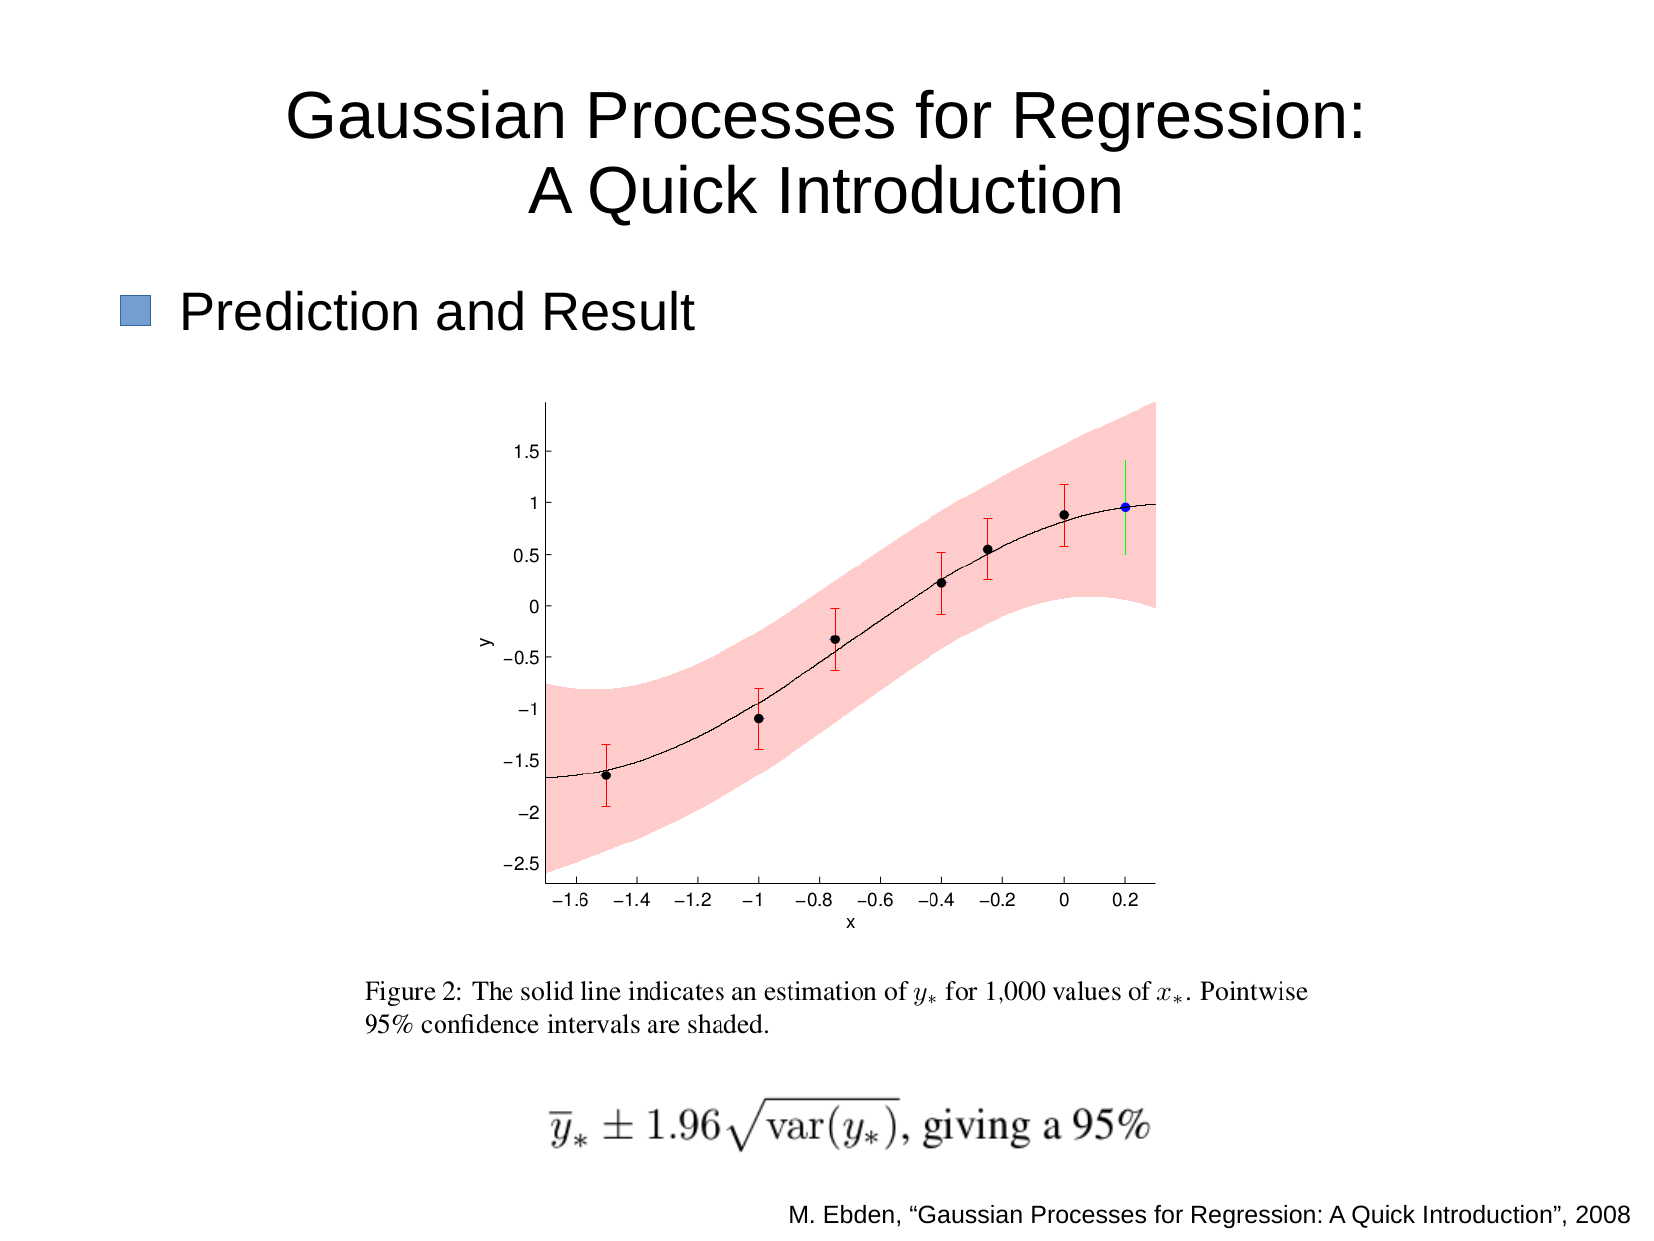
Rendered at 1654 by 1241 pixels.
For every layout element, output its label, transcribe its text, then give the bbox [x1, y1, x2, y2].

picture [300, 359, 1351, 1051]
title Gaussian Processes for Regression: A Quick Introduction [82, 49, 1571, 257]
text_box M. Ebden, “Gaussian Processes for Regression: A Quick Introduction”, 2008 [773, 1192, 1654, 1241]
picture [525, 1094, 1160, 1163]
text_box [120, 295, 151, 326]
text_box Prediction and Result [165, 274, 1576, 411]
